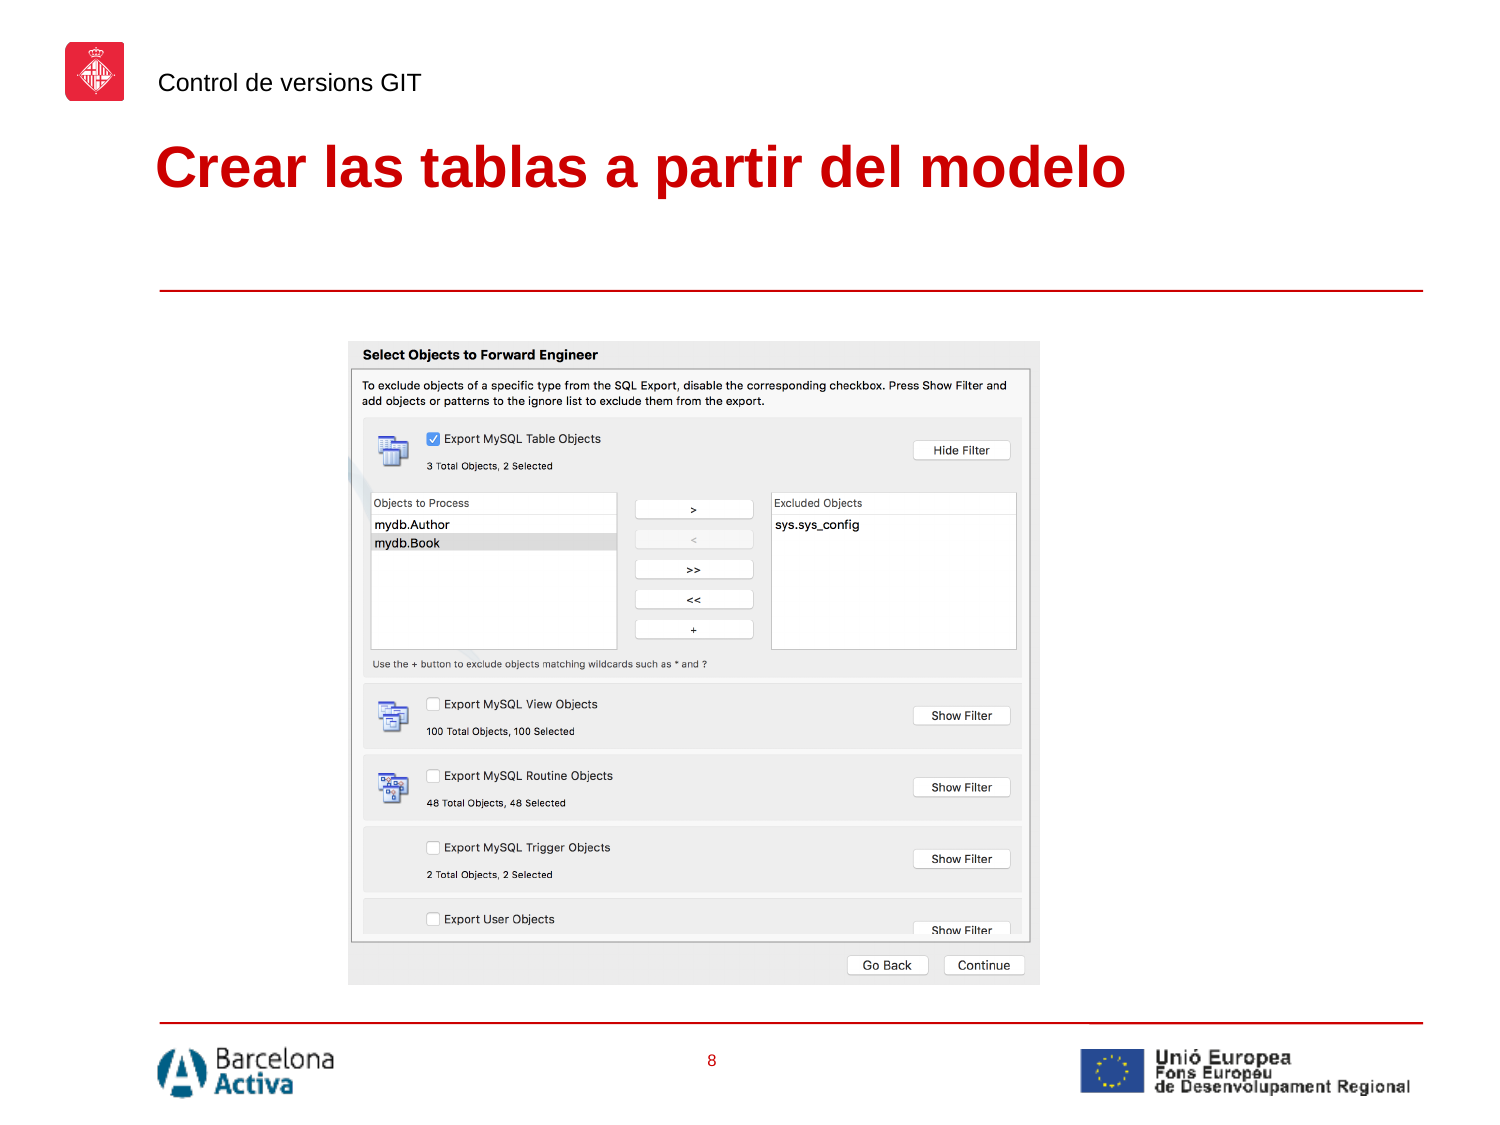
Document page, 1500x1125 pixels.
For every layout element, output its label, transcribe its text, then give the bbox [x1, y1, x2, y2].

slide_number <number> [536, 1042, 887, 1103]
picture [65, 42, 124, 101]
picture [348, 341, 1040, 985]
picture [147, 1034, 343, 1110]
text_box Control de versions GIT [142, 58, 666, 104]
picture [1080, 1049, 1411, 1096]
text_box Crear las tablas a partir del modelo [140, 121, 1416, 268]
